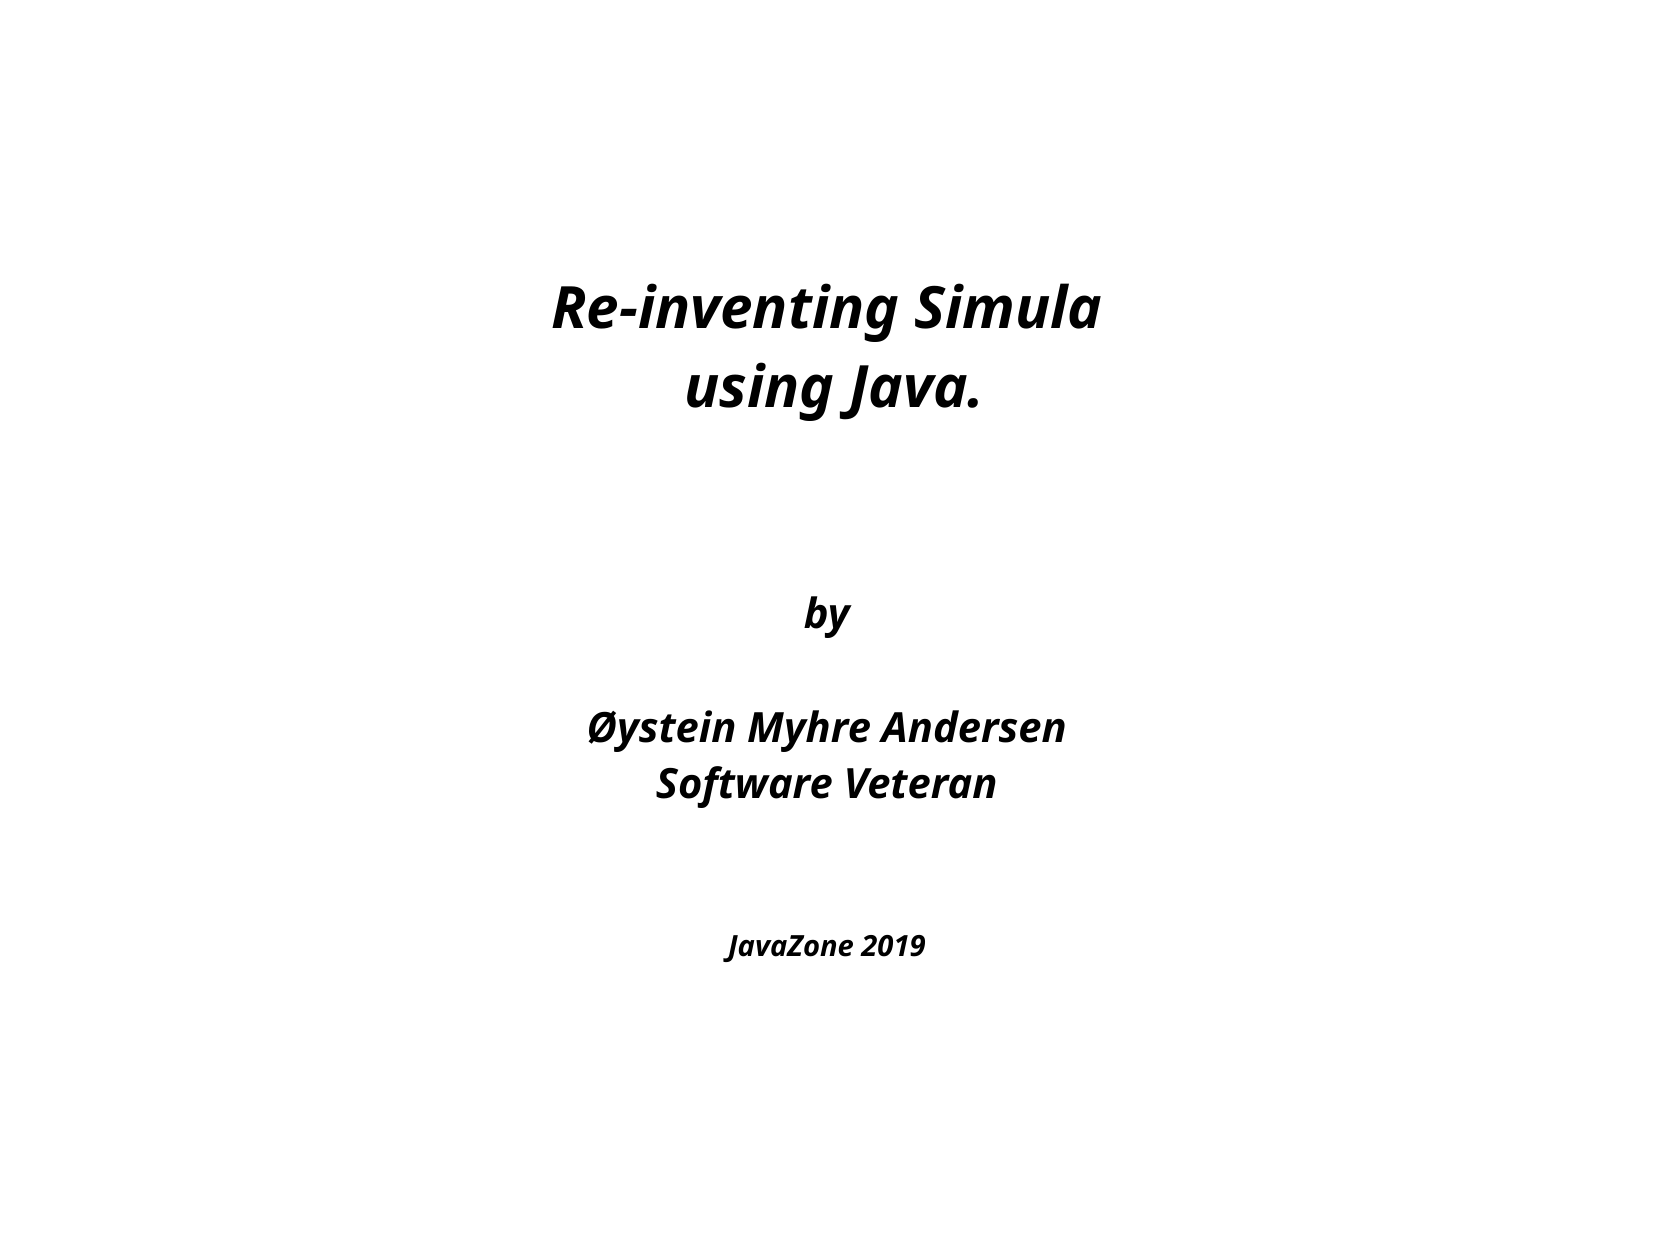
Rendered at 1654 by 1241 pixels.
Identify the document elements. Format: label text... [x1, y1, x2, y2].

title Re-inventing Simula using Java. by Øystein Myhre Andersen Software Veteran JavaZone 2019 [82, 254, 1571, 977]
